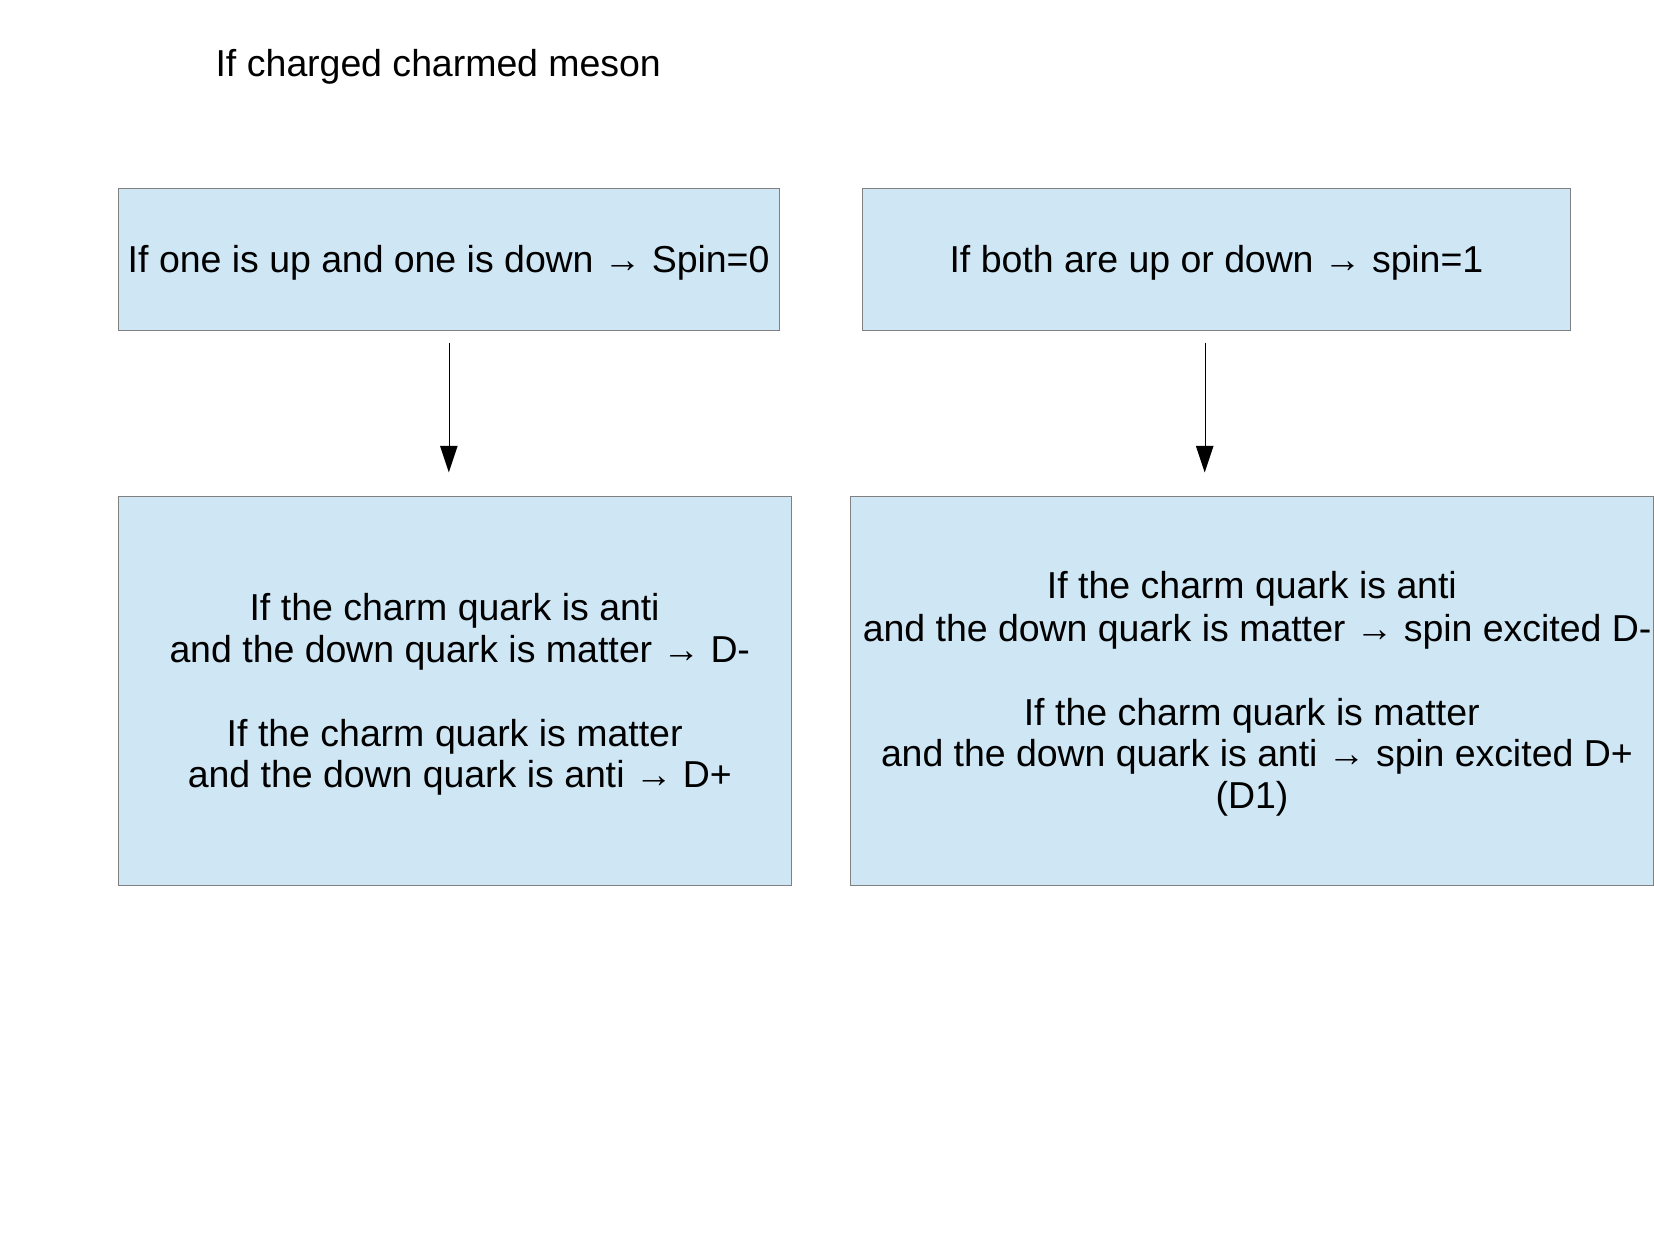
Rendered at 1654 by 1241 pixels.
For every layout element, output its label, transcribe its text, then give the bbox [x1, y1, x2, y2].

text_box If one is up and one is down → Spin=0 [118, 188, 780, 331]
text_box If the charm quark is anti and the down quark is matter → D- If the charm quark is matter and the down quark is anti → D+ [118, 496, 792, 886]
text_box If both are up or down → spin=1 [862, 188, 1571, 331]
text_box If charged charmed meson [200, 35, 1524, 93]
text_box If the charm quark is anti and the down quark is matter → spin excited D- If the charm quark is matter and the down quark is anti → spin excited D+ (D1) [850, 496, 1654, 886]
